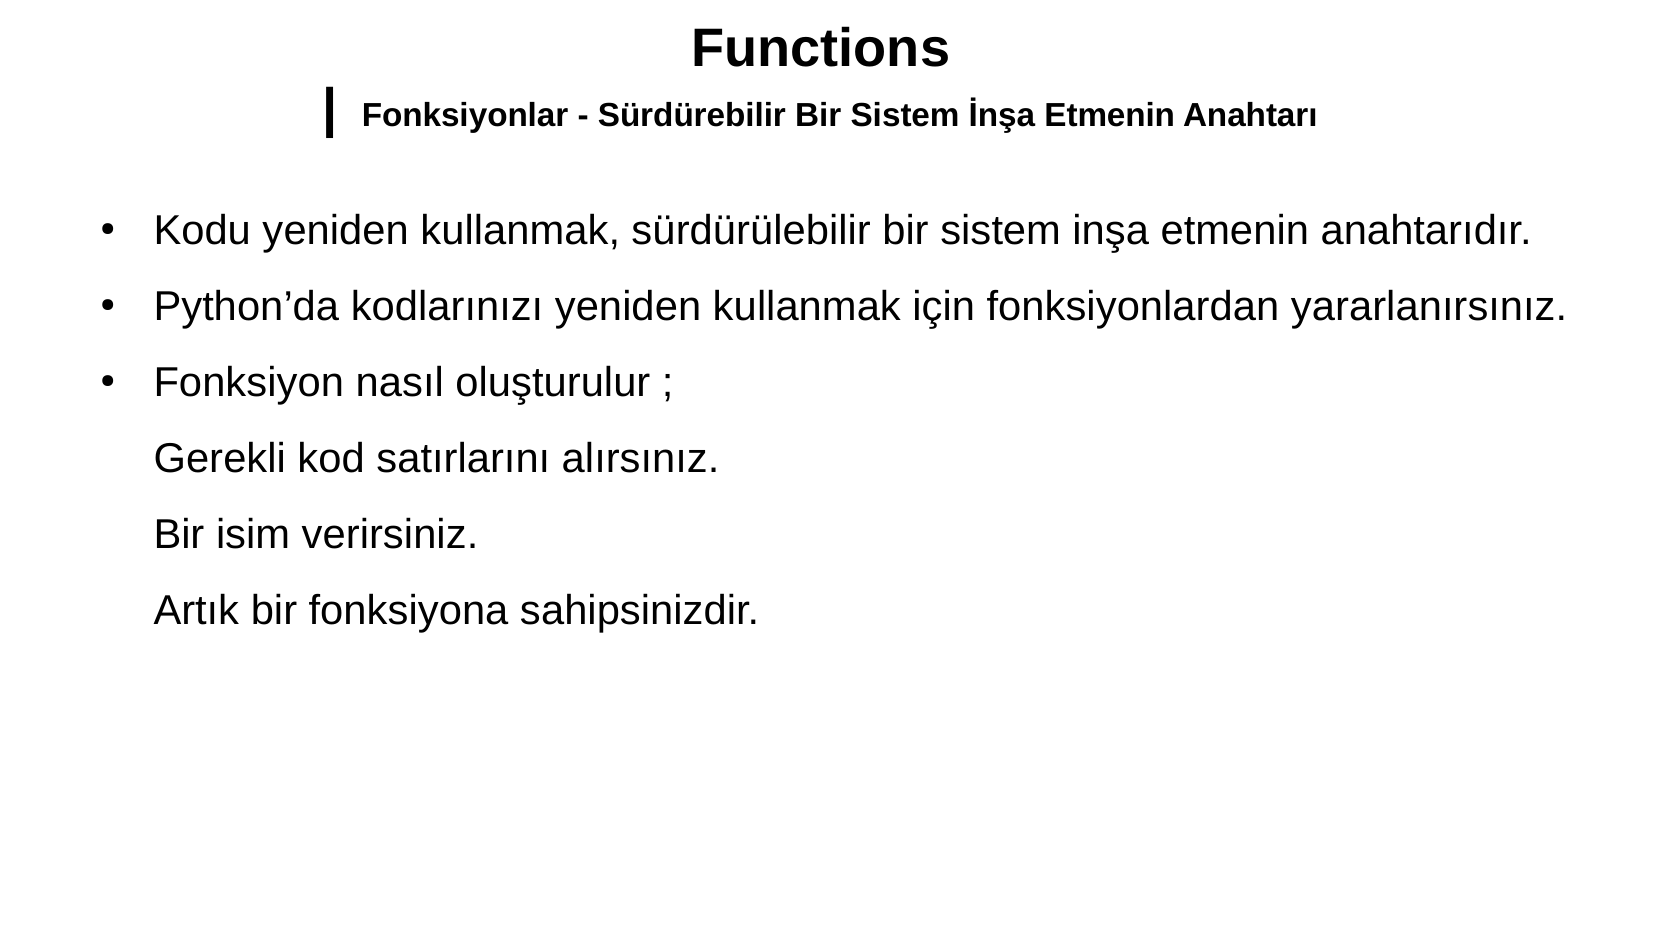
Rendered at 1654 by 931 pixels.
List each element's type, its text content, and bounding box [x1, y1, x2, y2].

title Functions | Fonksiyonlar - Sürdürebilir Bir Sistem İnşa Etmenin Anahtarı [76, 0, 1565, 156]
list Kodu yeniden kullanmak, sürdürülebilir bir sistem inşa etmenin anahtarıdır. Python’da kodlarınızı yeniden kullanmak için fonksiyonlardan yararlanırsınız. Fonksiyon nasıl oluşturulur ; Gerekli kod satırlarını alırsınız. Bir isim verirsiniz. Artık bir fonksiyona sahipsinizdir. [82, 206, 1571, 886]
